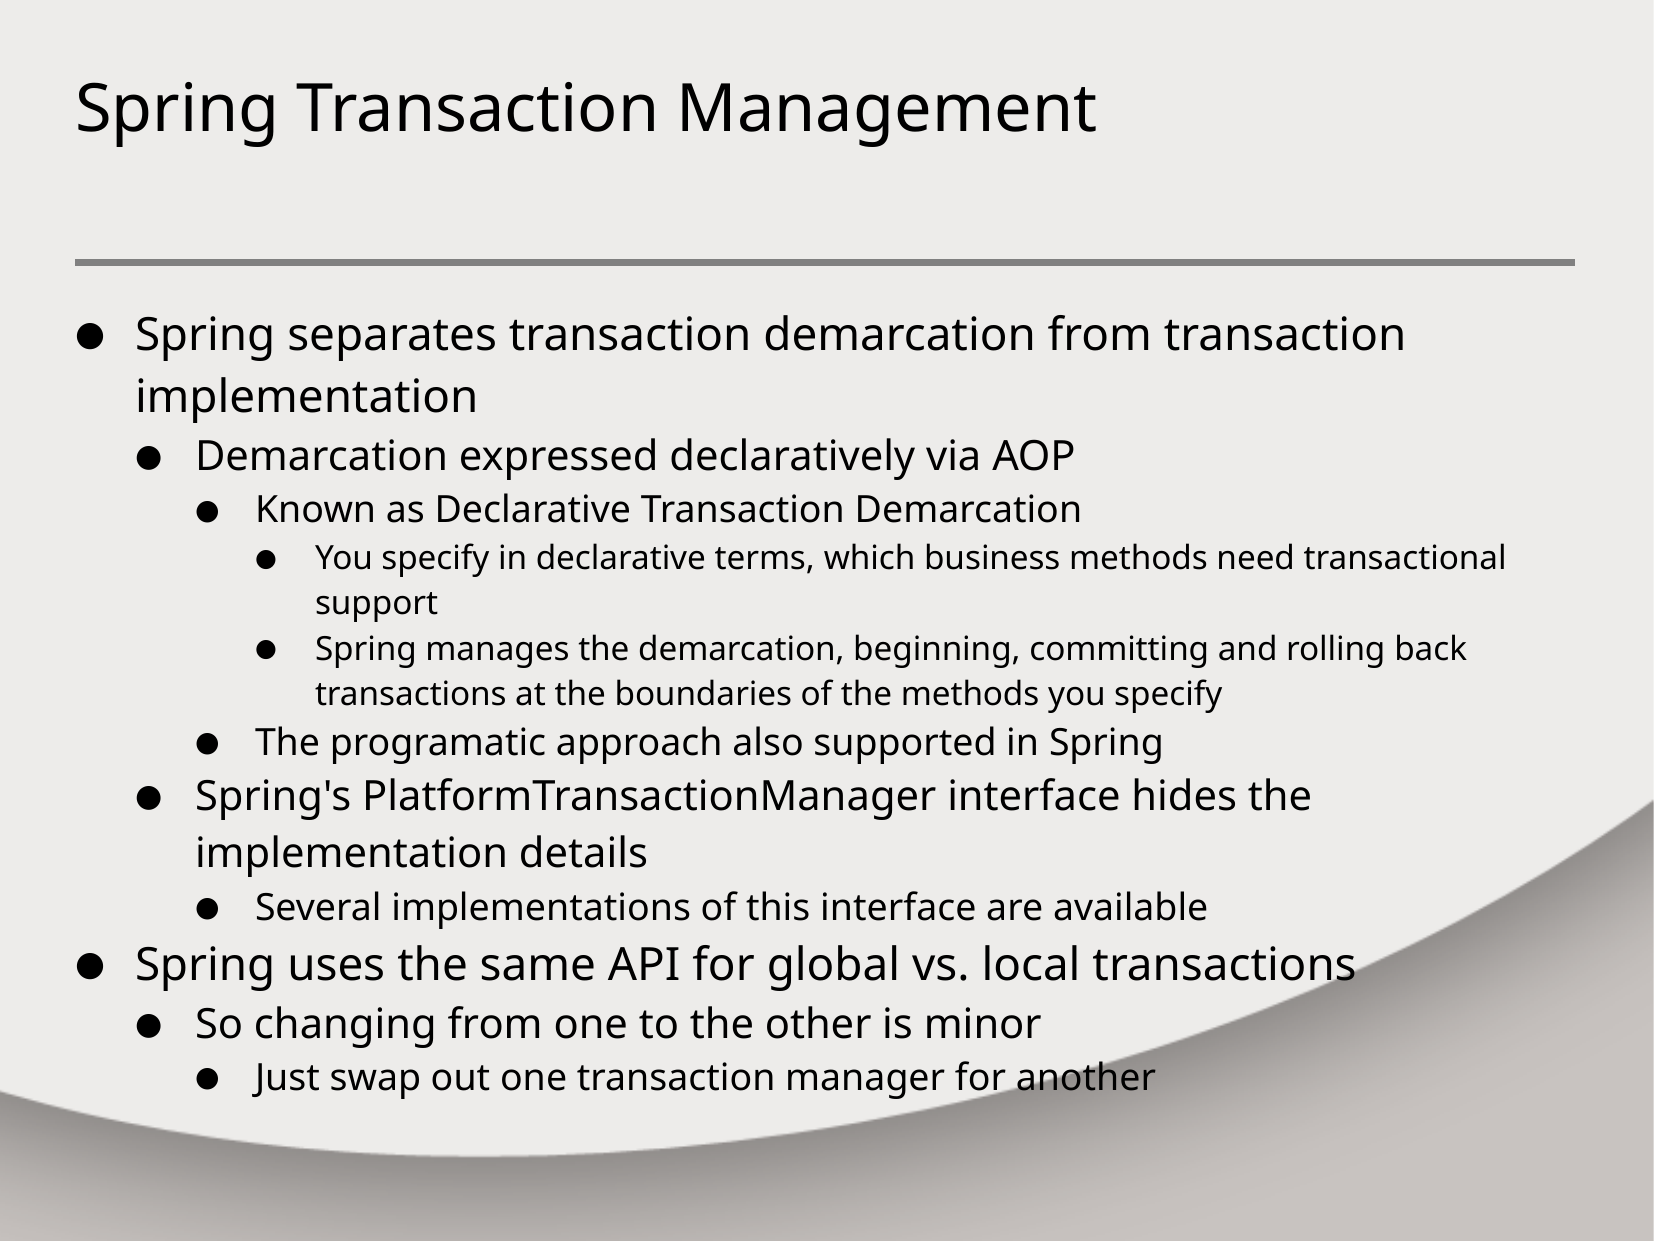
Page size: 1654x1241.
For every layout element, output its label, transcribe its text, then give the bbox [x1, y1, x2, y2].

title Spring Transaction Management [75, 75, 1576, 226]
picture [0, 0, 1654, 1241]
list Spring separates transaction demarcation from transaction implementation Demarcation expressed declaratively via AOP Known as Declarative Transaction Demarcation You specify in declarative terms, which business methods need transactional support Spring manages the demarcation, beginning, committing and rolling back transactions at the boundaries of the methods you specify The programatic approach also supported in Spring Spring's PlatformTransactionManager interface hides the implementation details Several implementations of this interface are available Spring uses the same API for global vs. local transactions So changing from one to the other is minor Just swap out one transaction manager for another [75, 300, 1576, 1164]
